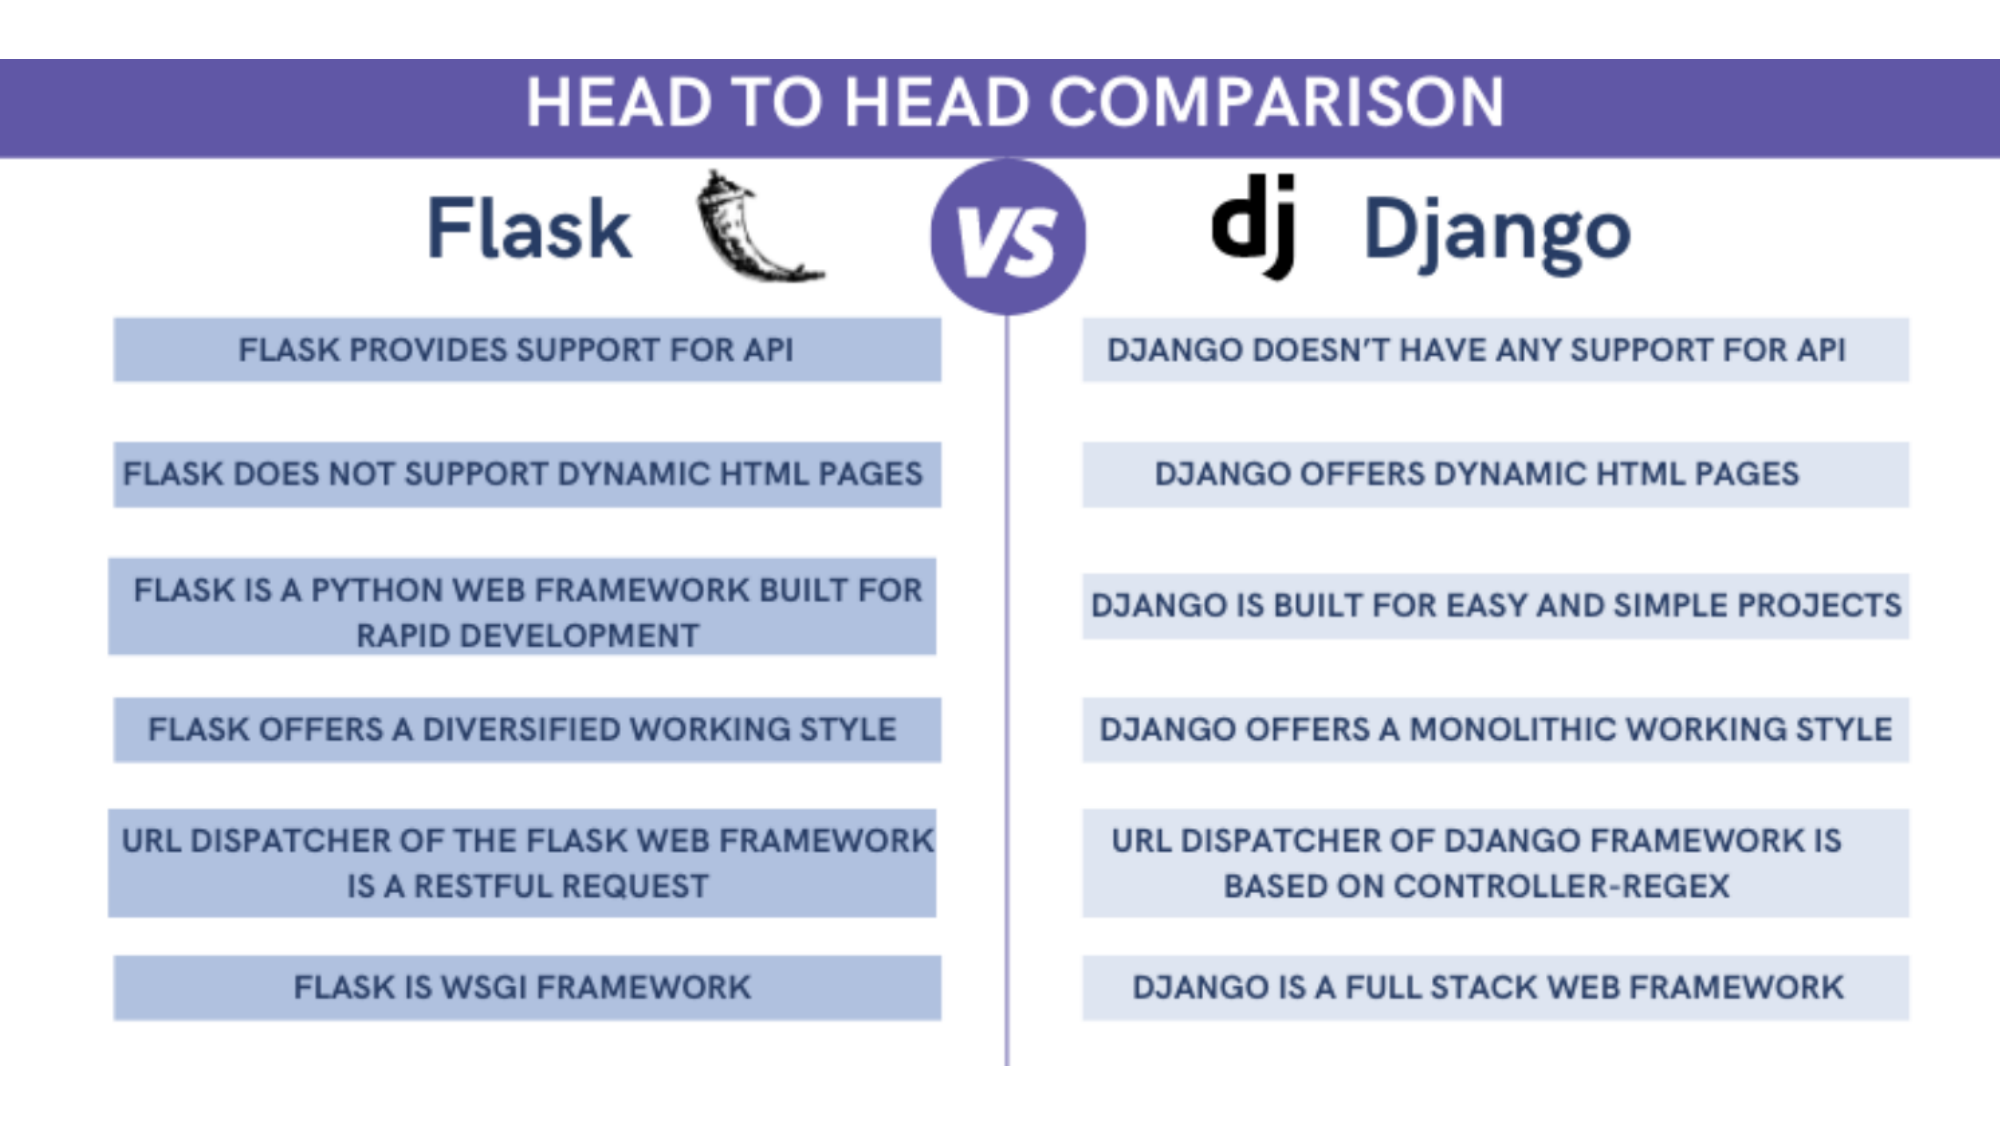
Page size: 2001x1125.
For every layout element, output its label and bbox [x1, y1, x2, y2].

picture [0, 59, 2000, 1066]
